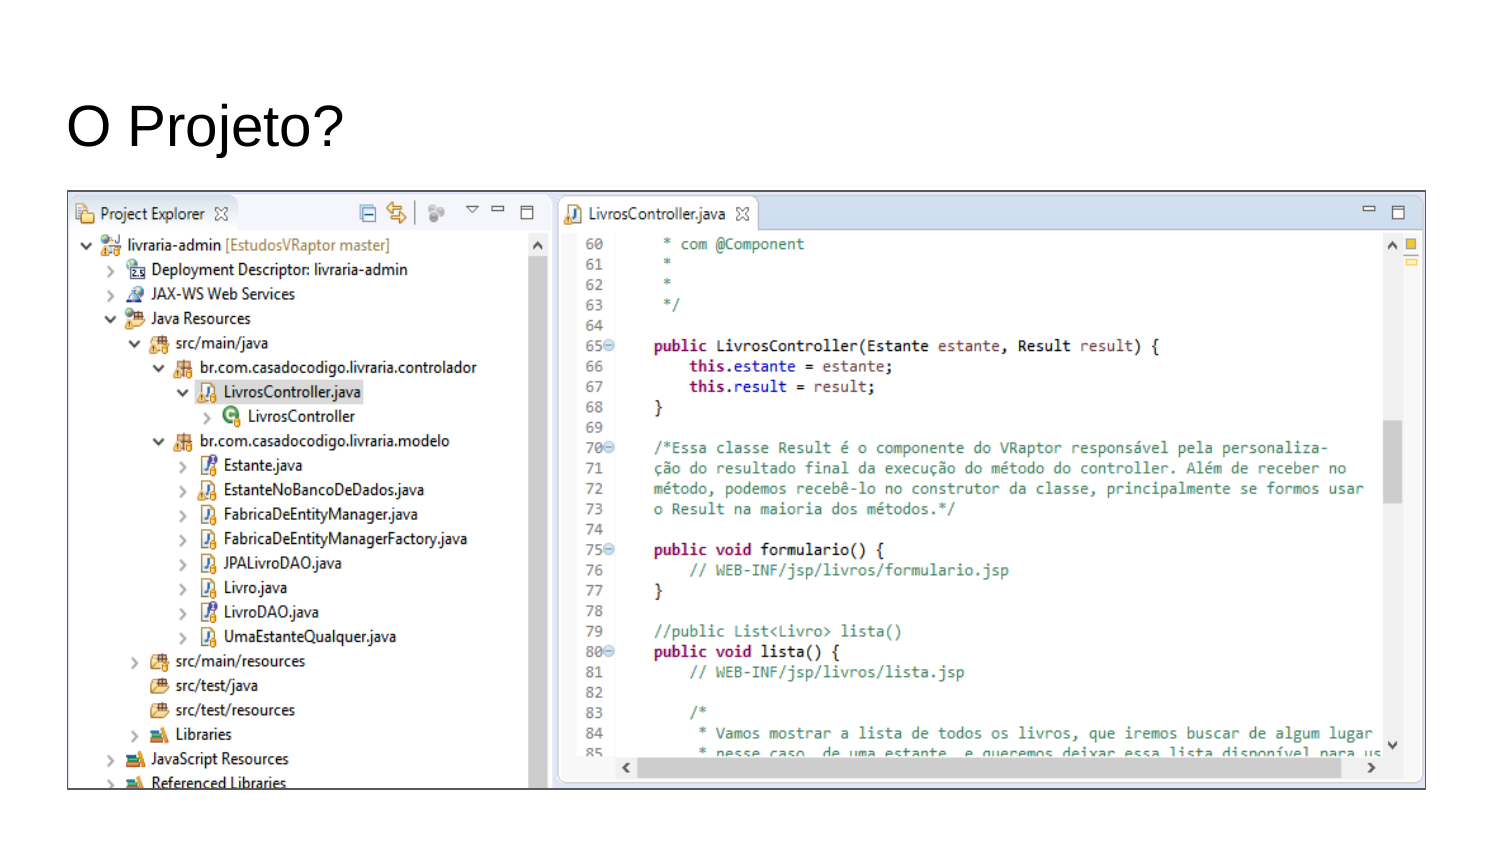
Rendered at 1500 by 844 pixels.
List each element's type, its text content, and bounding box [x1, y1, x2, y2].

picture [68, 191, 1425, 789]
title O Projeto? [51, 72, 1449, 167]
